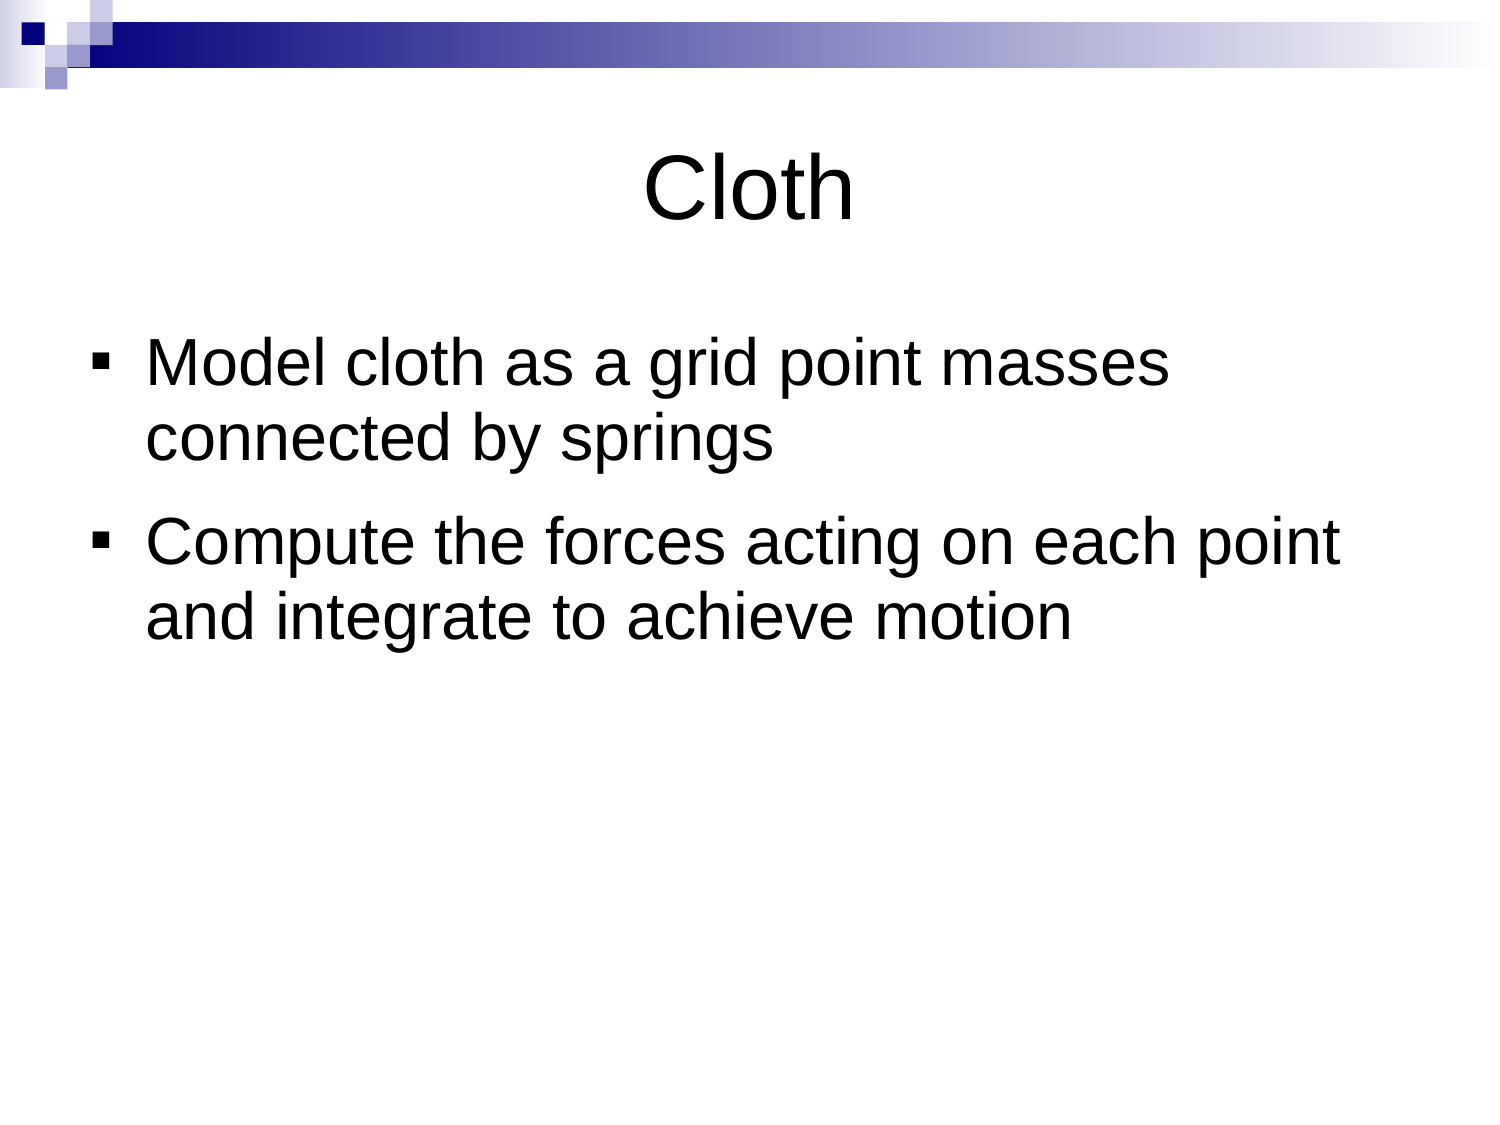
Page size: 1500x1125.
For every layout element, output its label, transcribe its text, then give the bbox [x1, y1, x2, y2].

title Cloth [75, 75, 1425, 300]
list Model cloth as a grid point masses connected by springs Compute the forces acting on each point and integrate to achieve motion [75, 324, 1425, 963]
